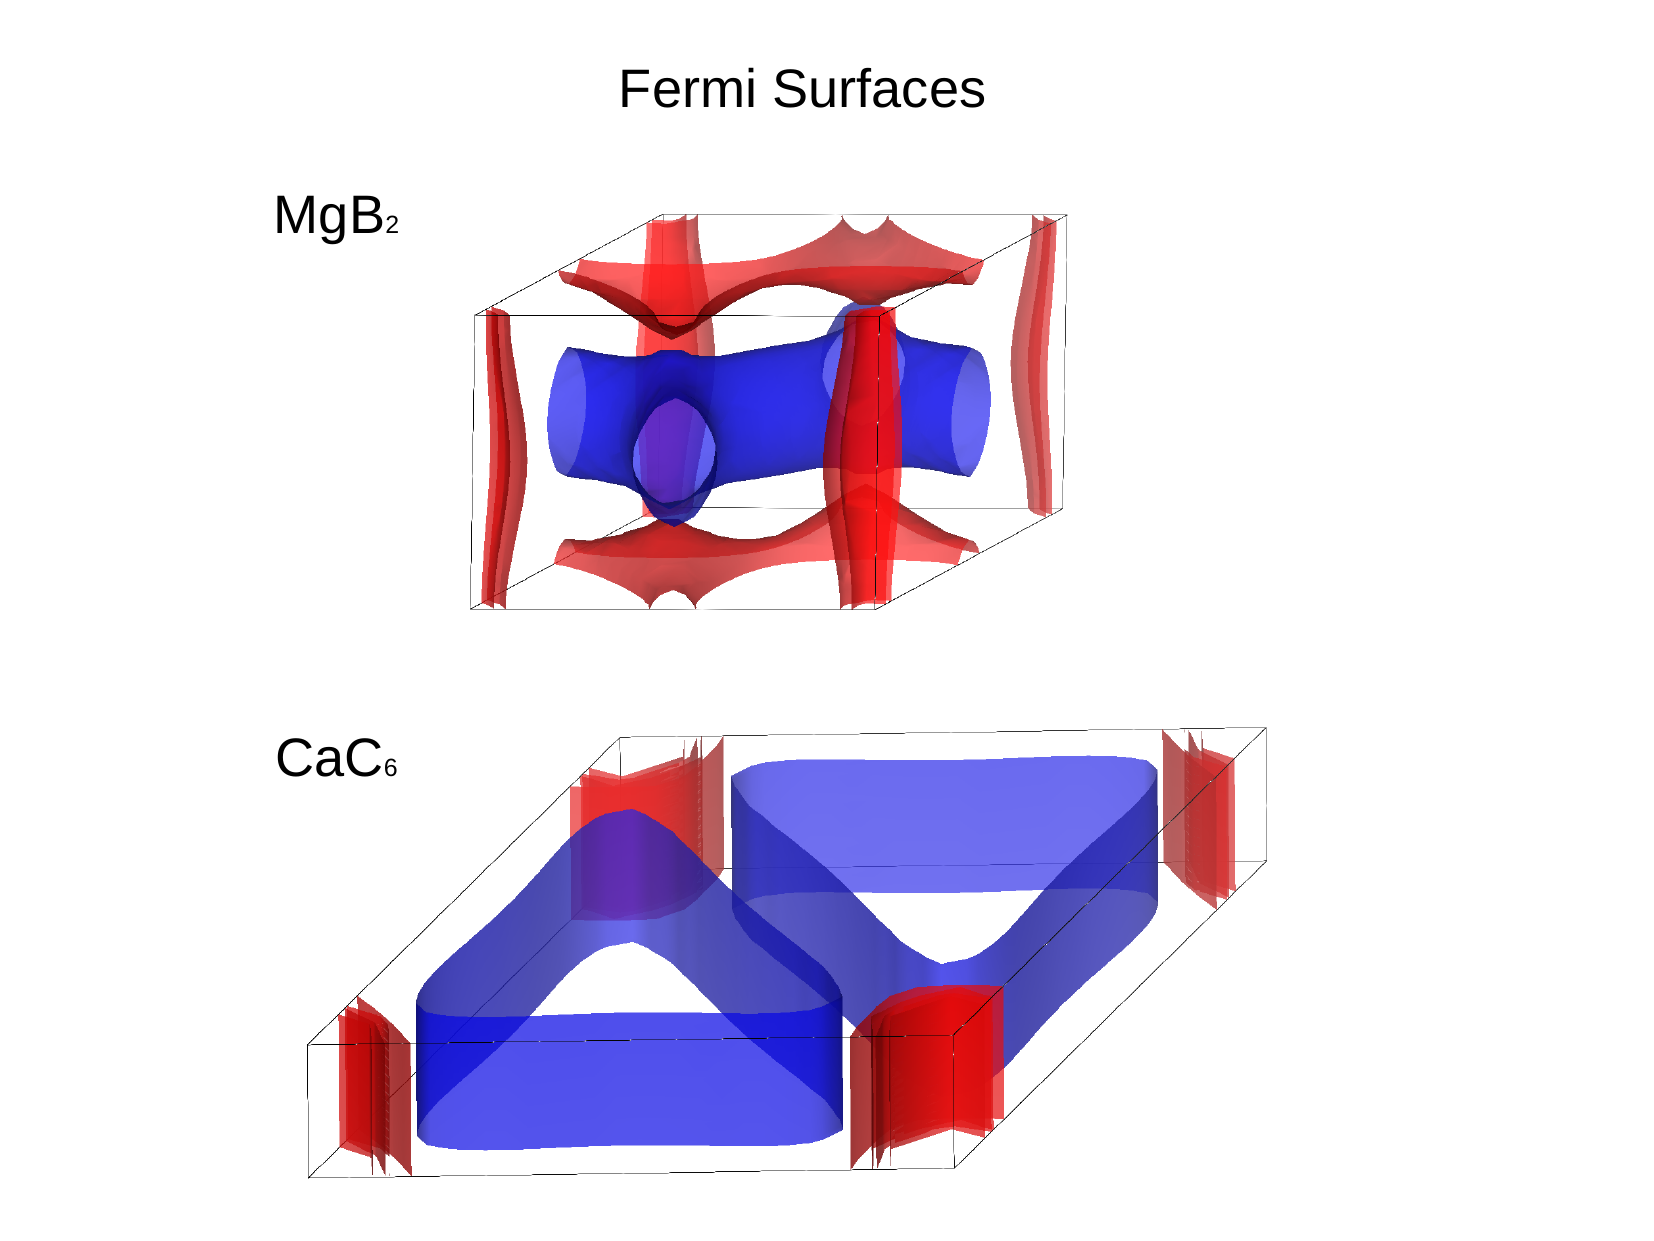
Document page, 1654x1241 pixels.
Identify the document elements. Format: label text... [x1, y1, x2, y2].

picture [452, 185, 1075, 626]
title MgB2 [259, 177, 414, 252]
picture [271, 684, 1312, 1196]
title CaC6 [259, 720, 414, 795]
title Fermi Surfaces [578, 52, 1028, 185]
